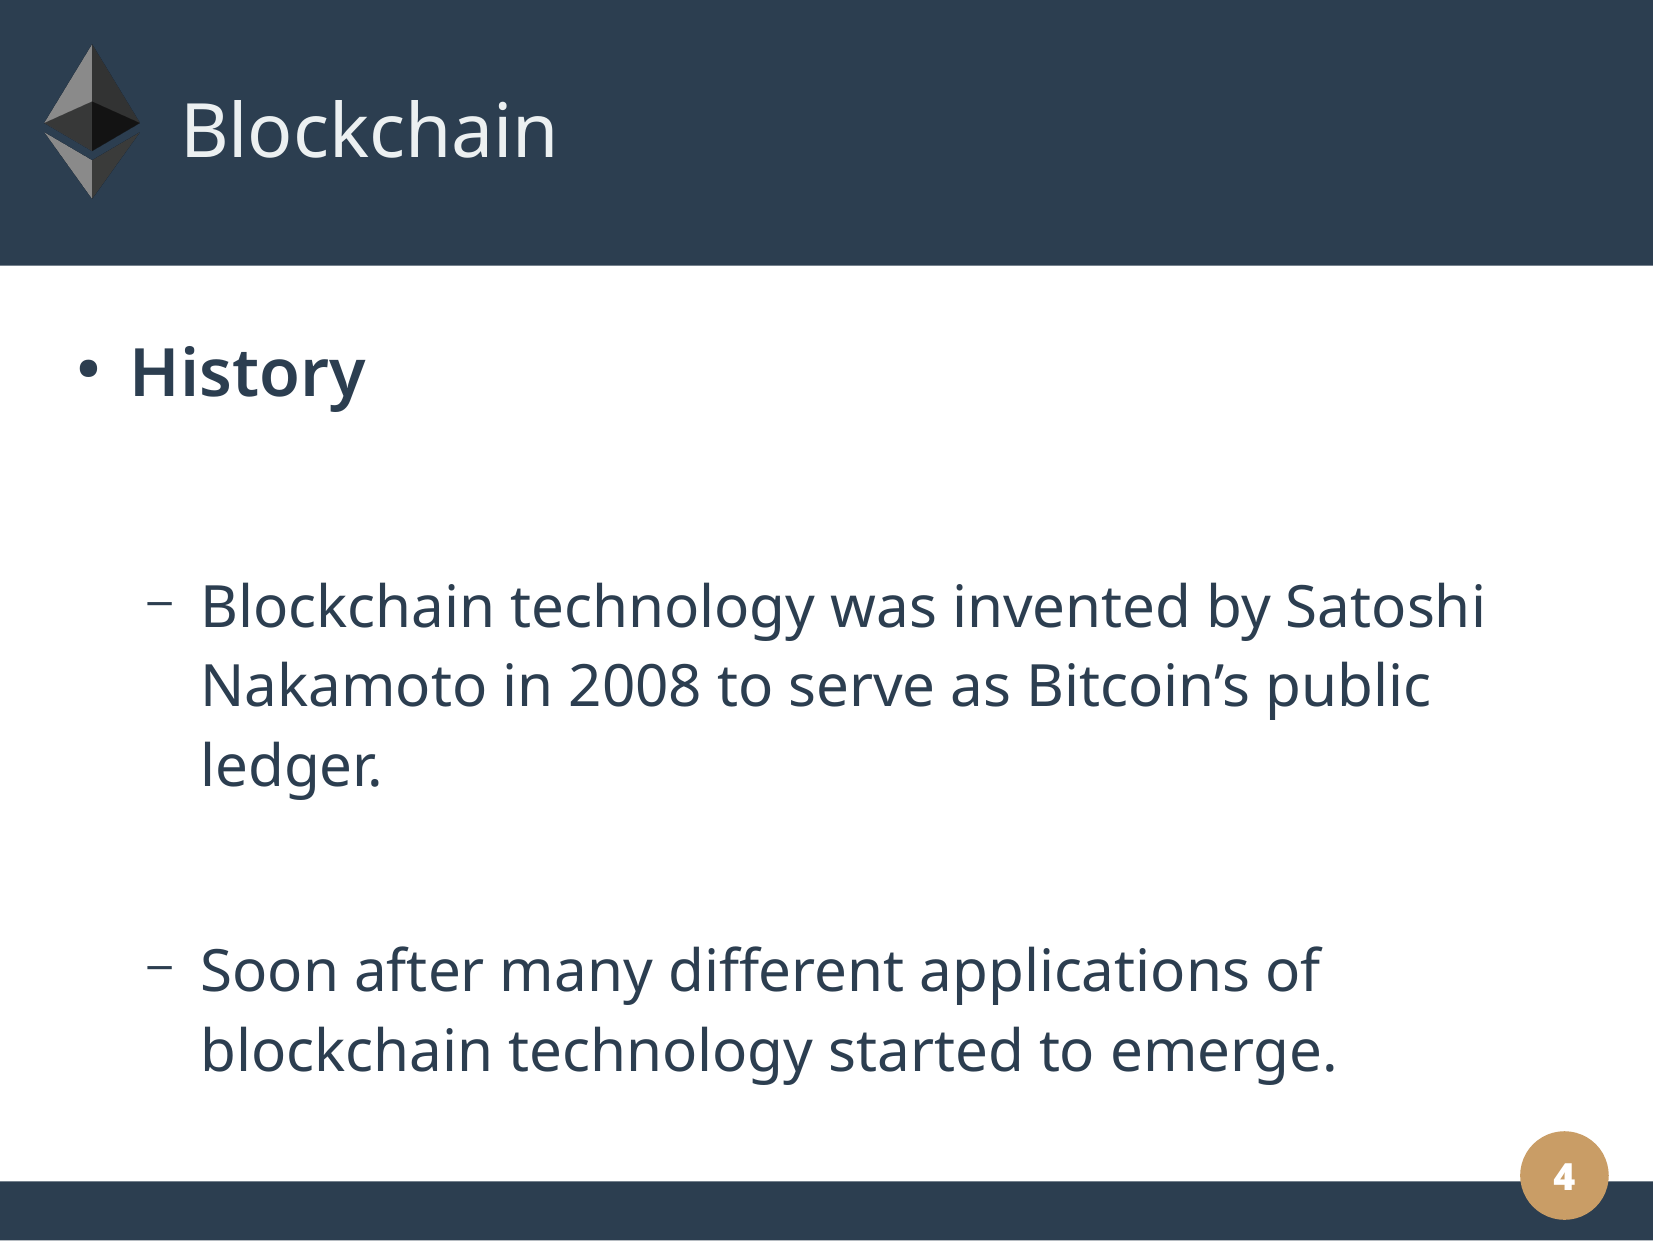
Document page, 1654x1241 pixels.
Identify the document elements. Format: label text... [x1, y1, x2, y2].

list History Blockchain technology was invented by Satoshi Nakamoto in 2008 to serve as Bitcoin’s public ledger. Soon after many different applications of blockchain technology started to emerge. [58, 324, 1594, 1152]
picture [44, 44, 140, 199]
title Blockchain [179, 49, 1594, 207]
